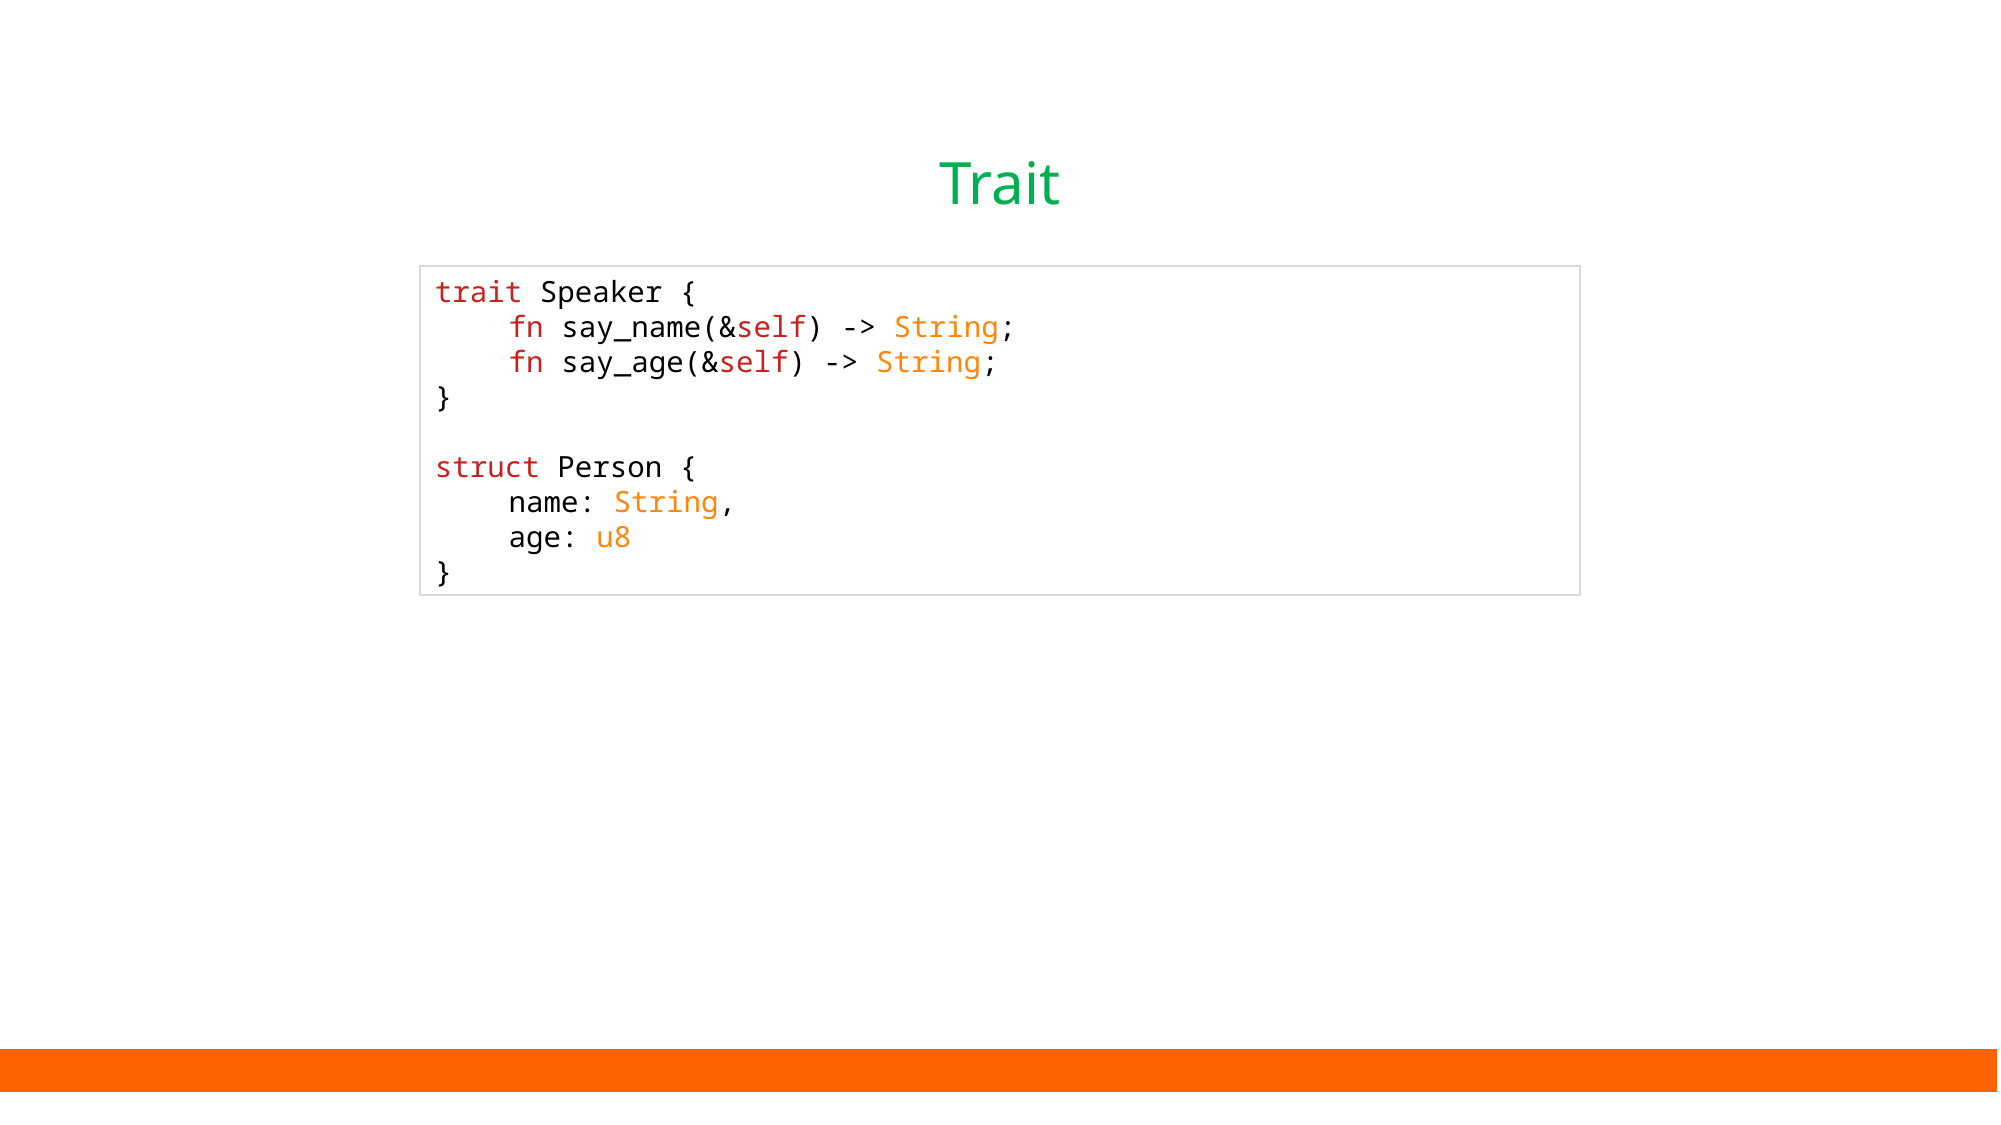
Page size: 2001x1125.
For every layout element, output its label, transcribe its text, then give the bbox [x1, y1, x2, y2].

text_box trait Speaker { fn say_name(&self) -> String; fn say_age(&self) -> String; } struct Person { name: String, age: u8 } [419, 265, 1581, 596]
list Trait [420, 146, 1580, 237]
text_box [0, 1049, 1997, 1092]
